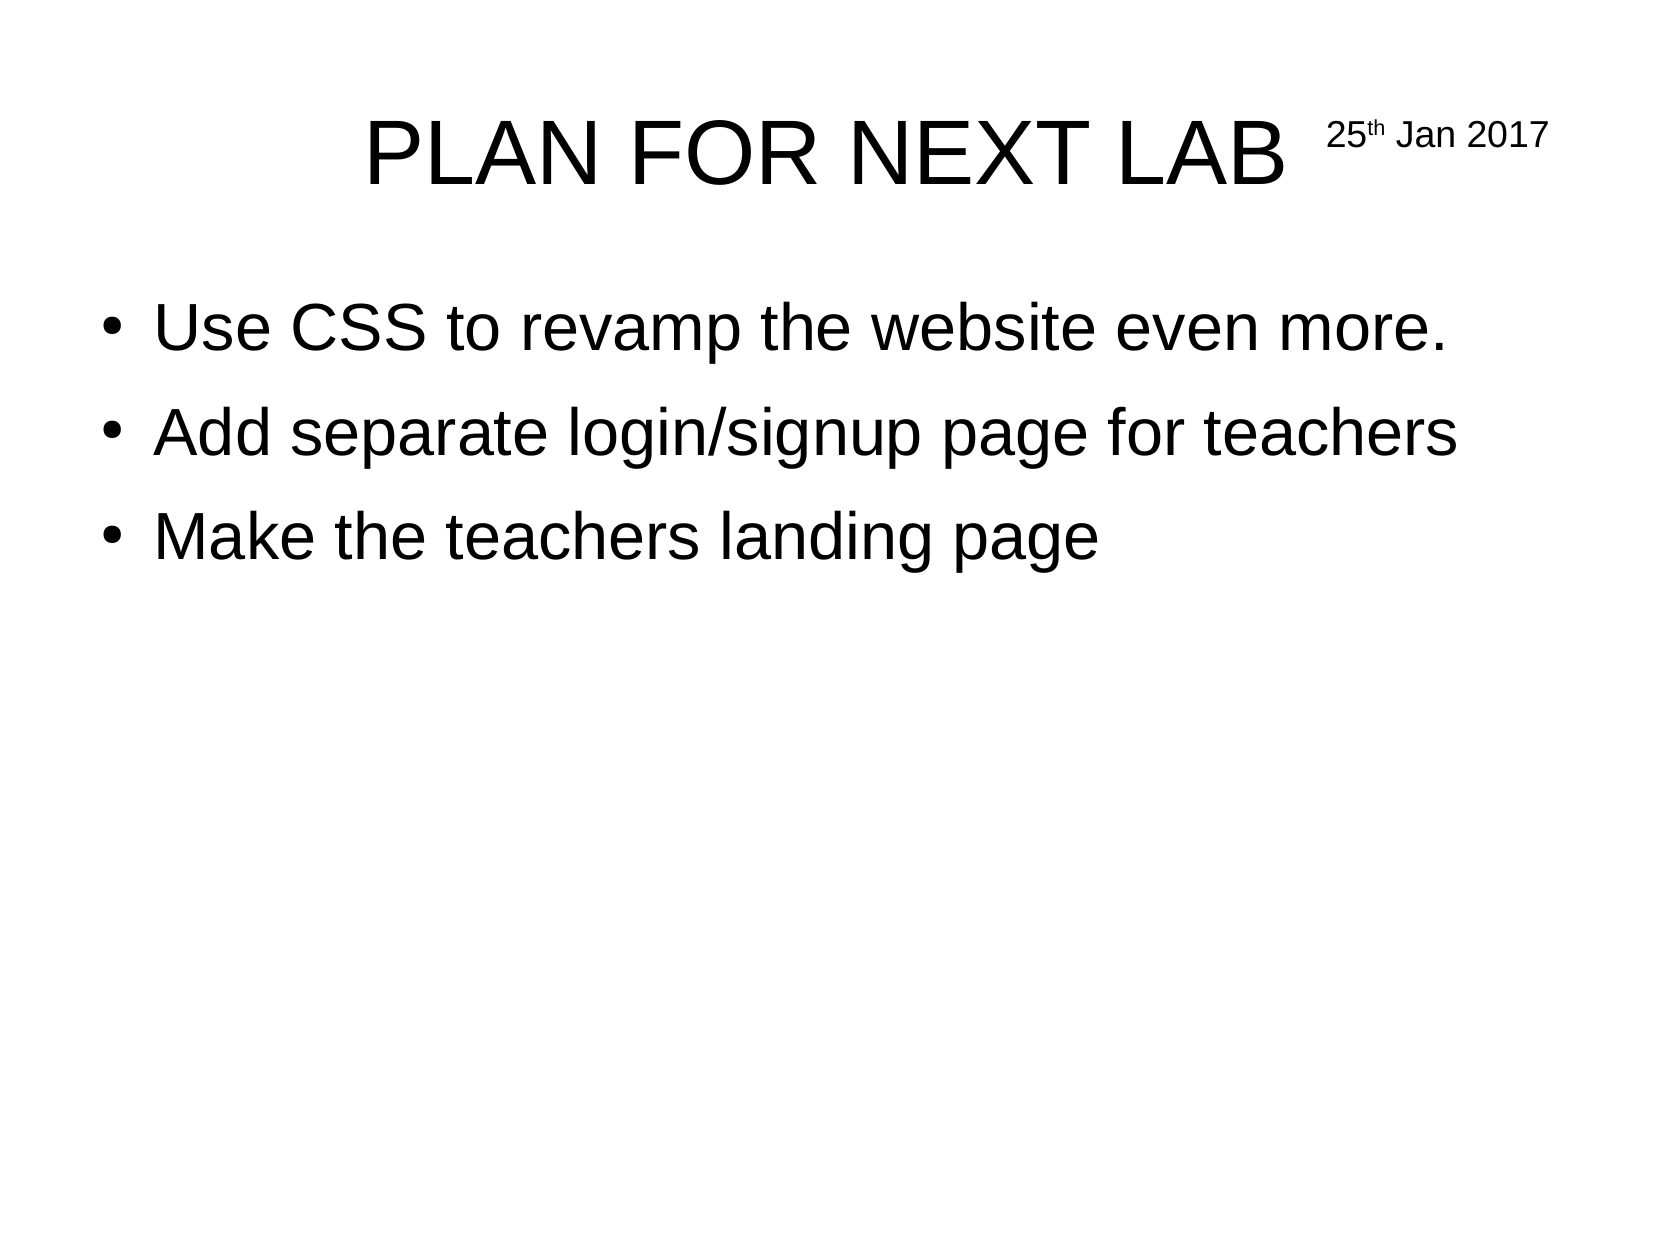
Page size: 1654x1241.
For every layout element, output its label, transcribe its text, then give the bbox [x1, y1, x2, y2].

text_box 25th Jan 2017 [1311, 106, 1619, 165]
title PLAN FOR NEXT LAB [82, 49, 1571, 257]
list Use CSS to revamp the website even more. Add separate login/signup page for teachers Make the teachers landing page [82, 290, 1571, 1010]
